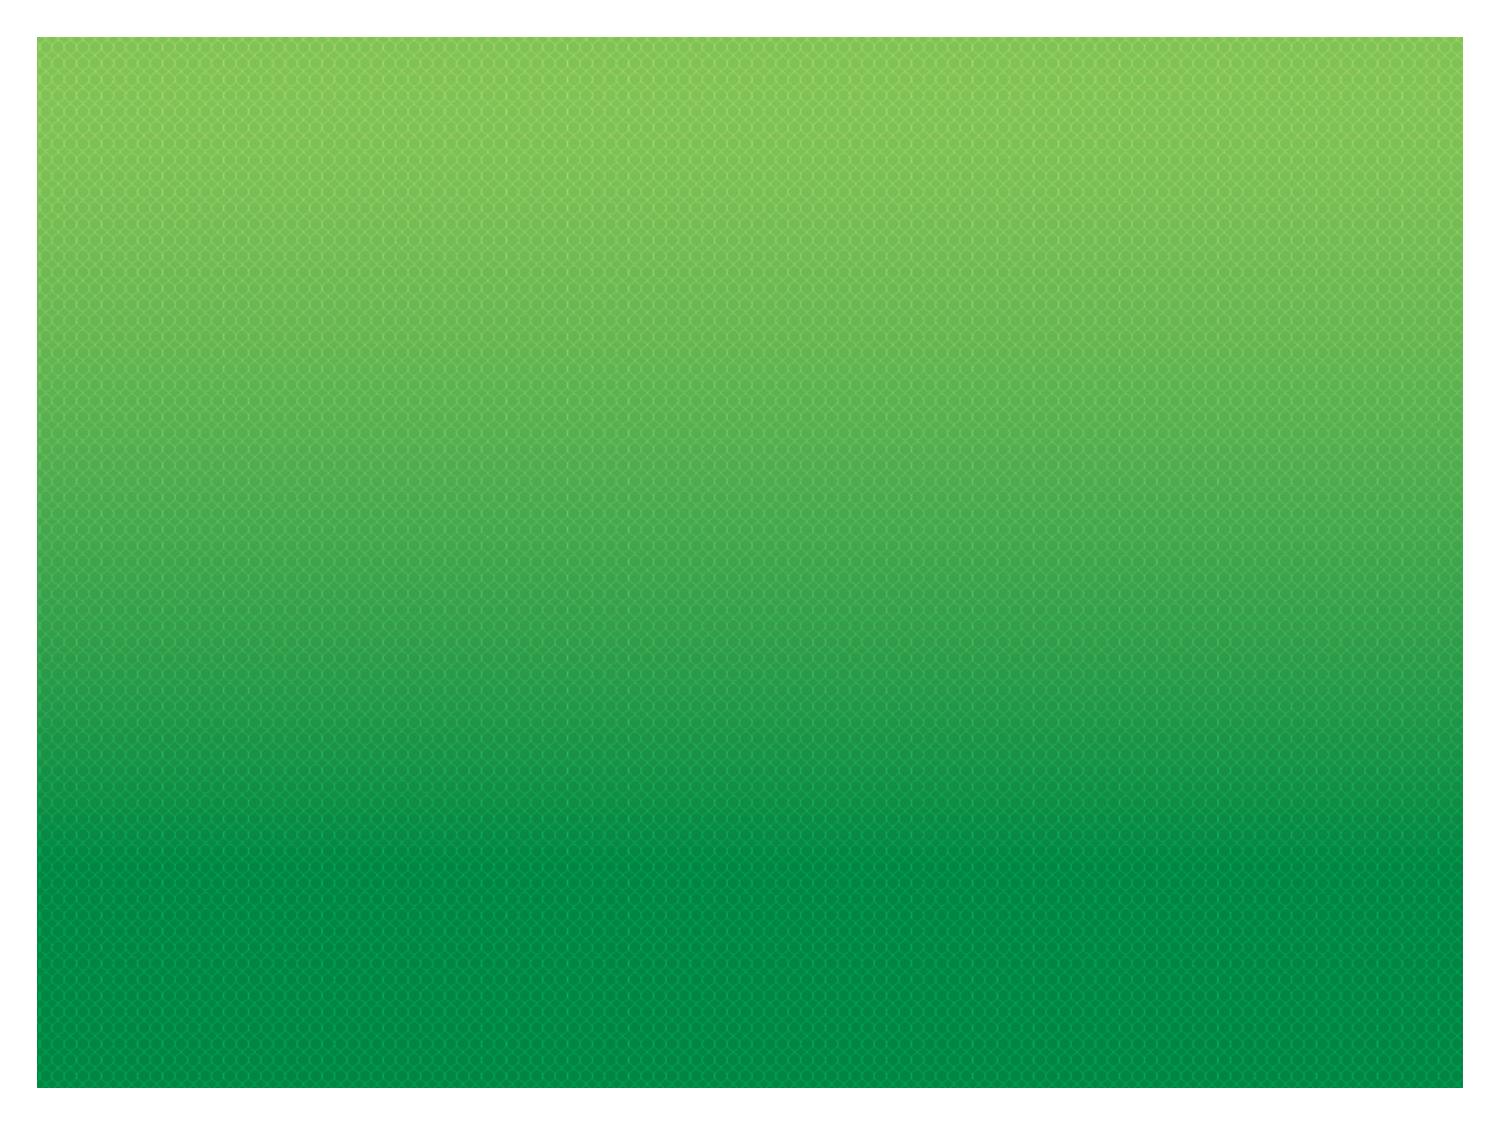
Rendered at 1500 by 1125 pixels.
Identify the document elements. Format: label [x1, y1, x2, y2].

picture [37, 37, 1463, 1088]
